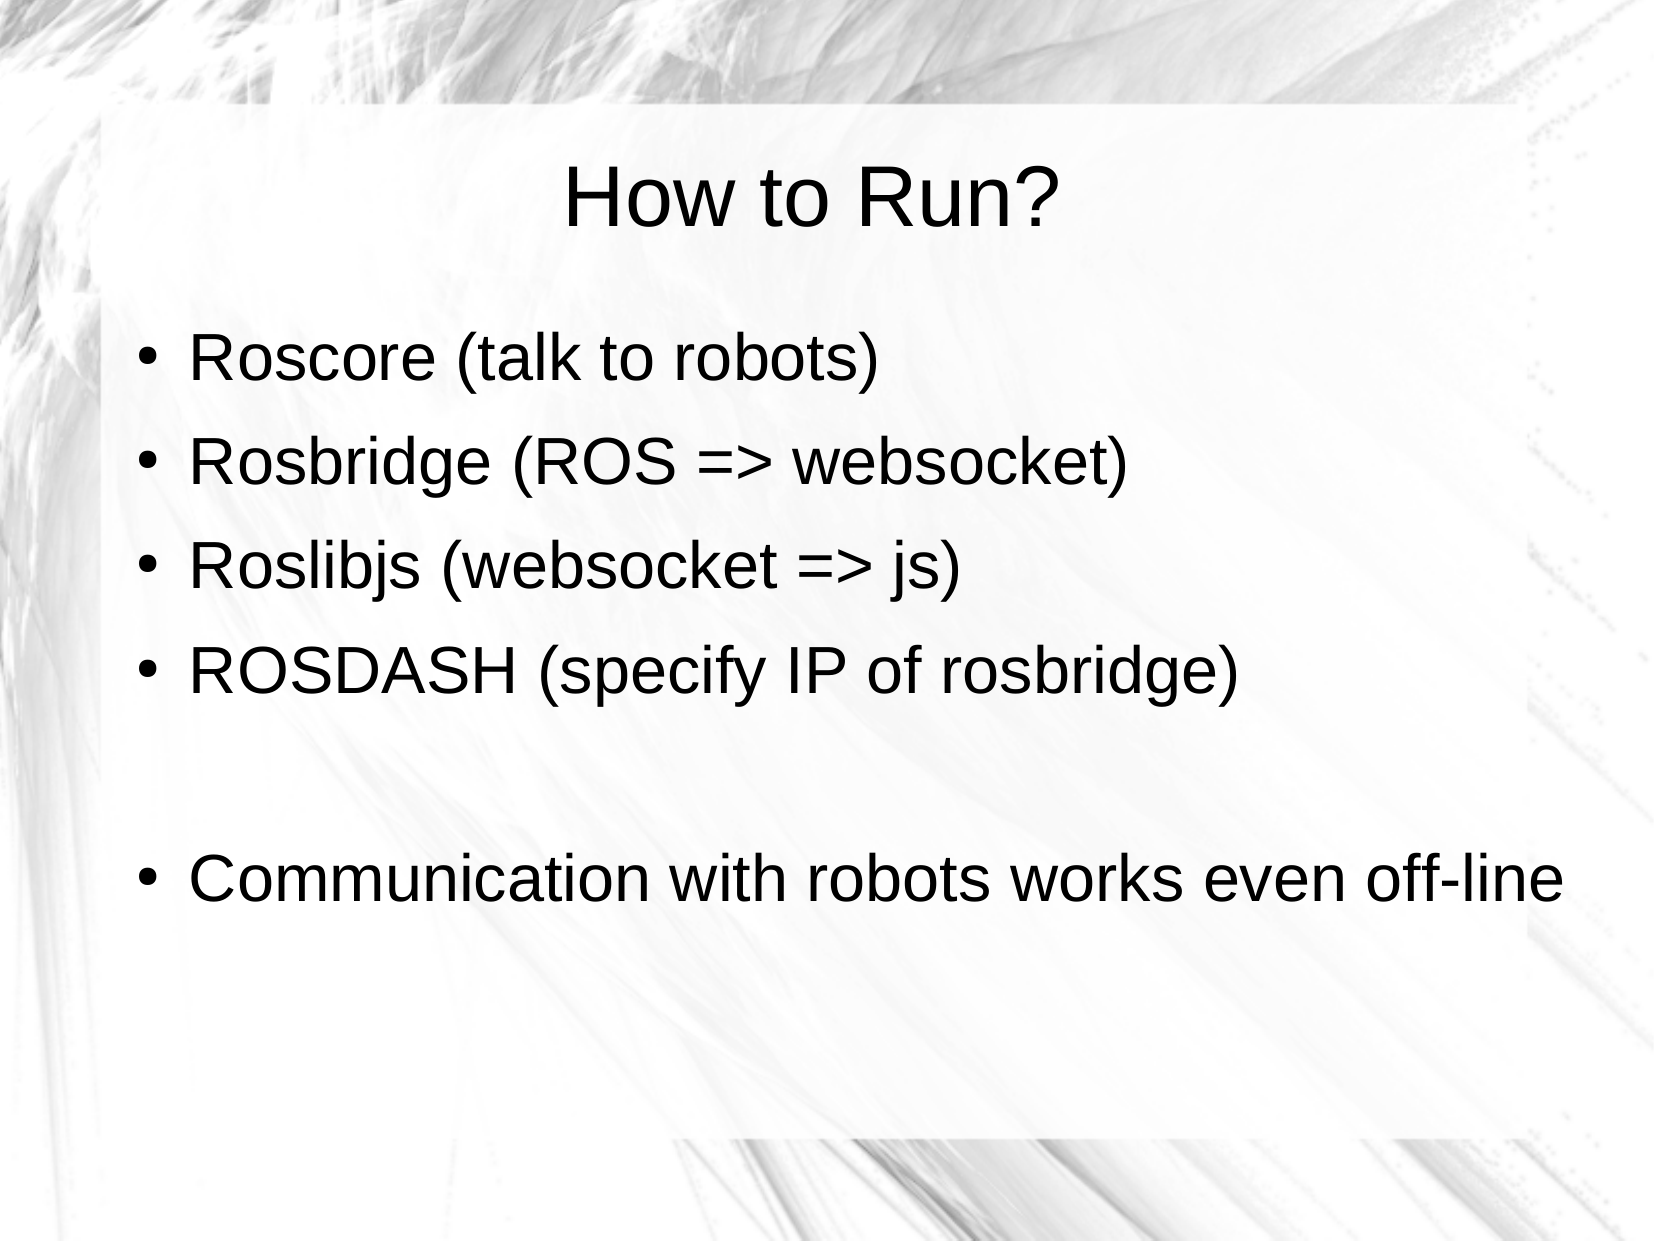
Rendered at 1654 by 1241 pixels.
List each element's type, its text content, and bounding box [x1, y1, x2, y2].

title How to Run? [118, 112, 1506, 281]
list Roscore (talk to robots) Rosbridge (ROS => websocket) Roslibjs (websocket => js) ROSDASH (specify IP of rosbridge) Communication with robots works even off-line [118, 319, 1571, 1039]
picture [0, 0, 1654, 1241]
